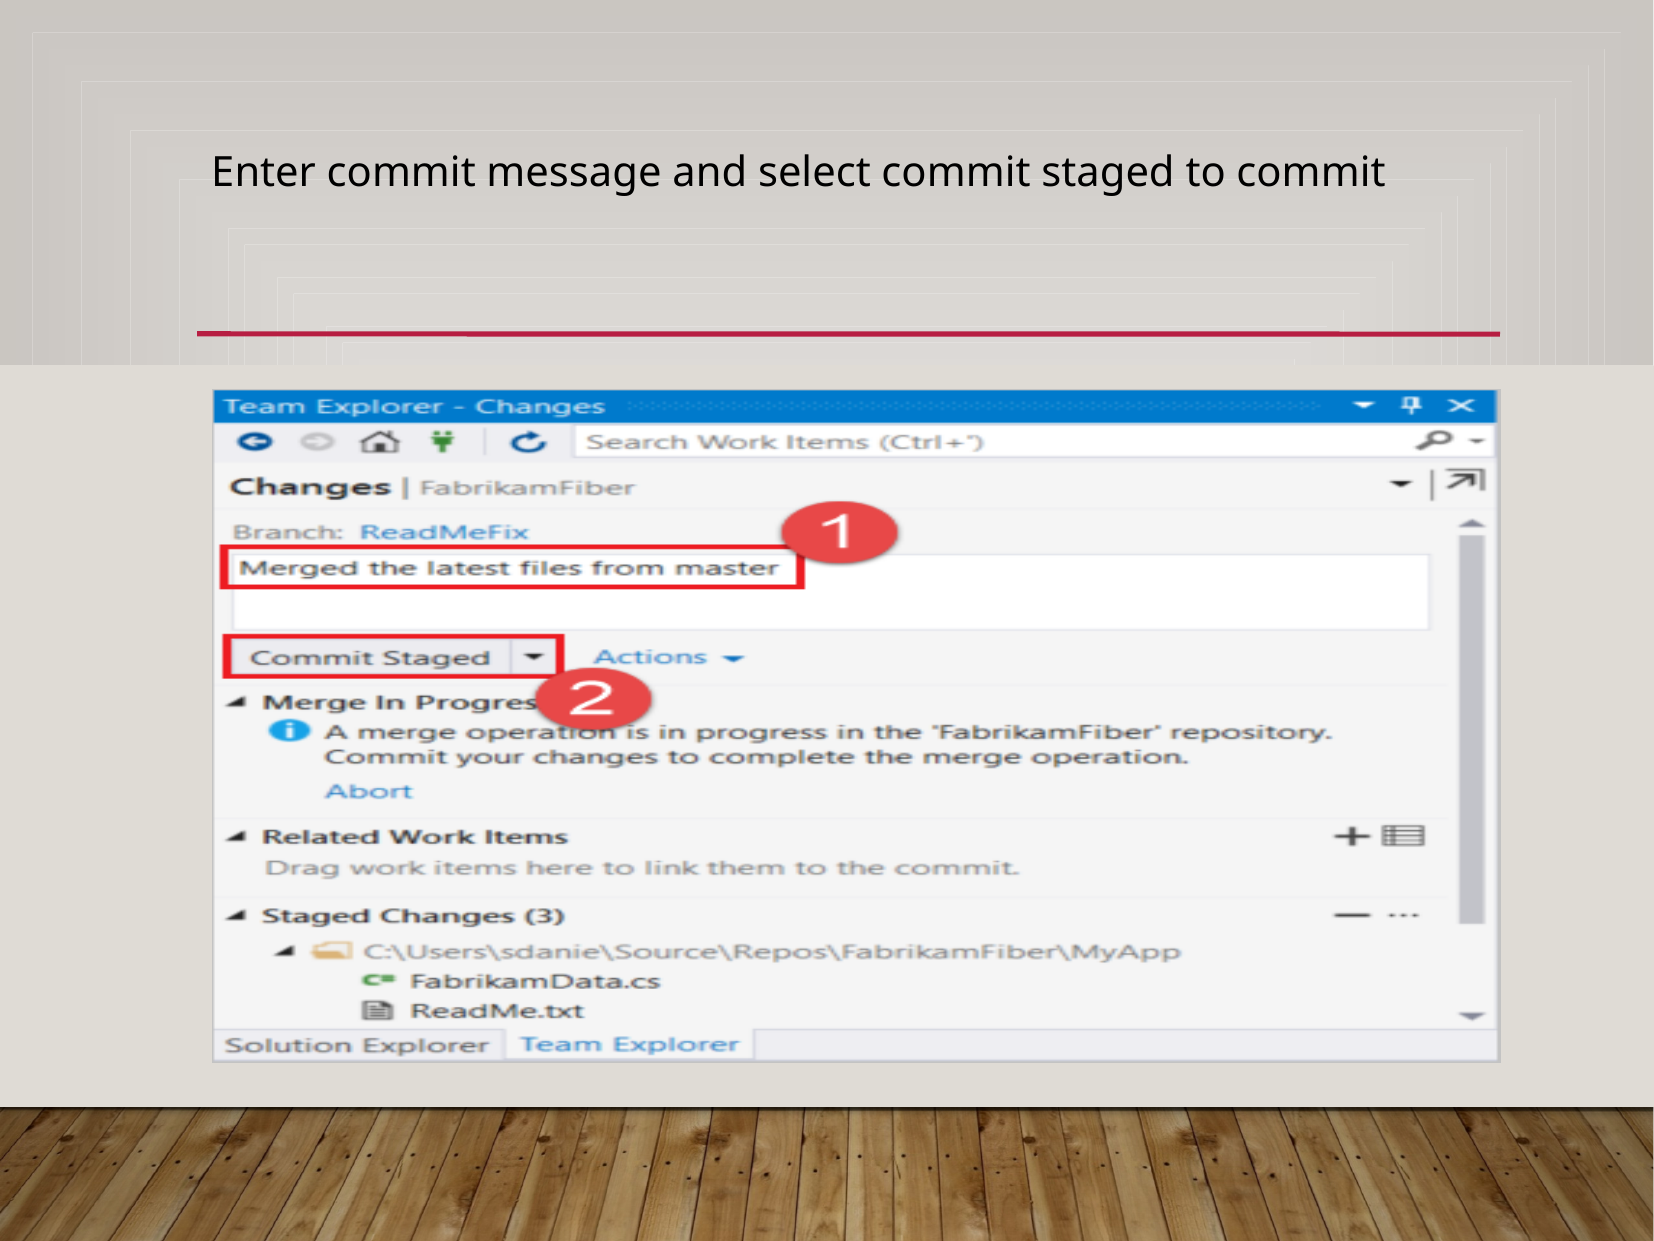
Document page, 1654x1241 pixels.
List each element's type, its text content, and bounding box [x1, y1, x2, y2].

picture [0, 1107, 1654, 1241]
picture [212, 389, 1501, 1063]
title Enter commit message and select commit staged to commit [196, 145, 1499, 335]
